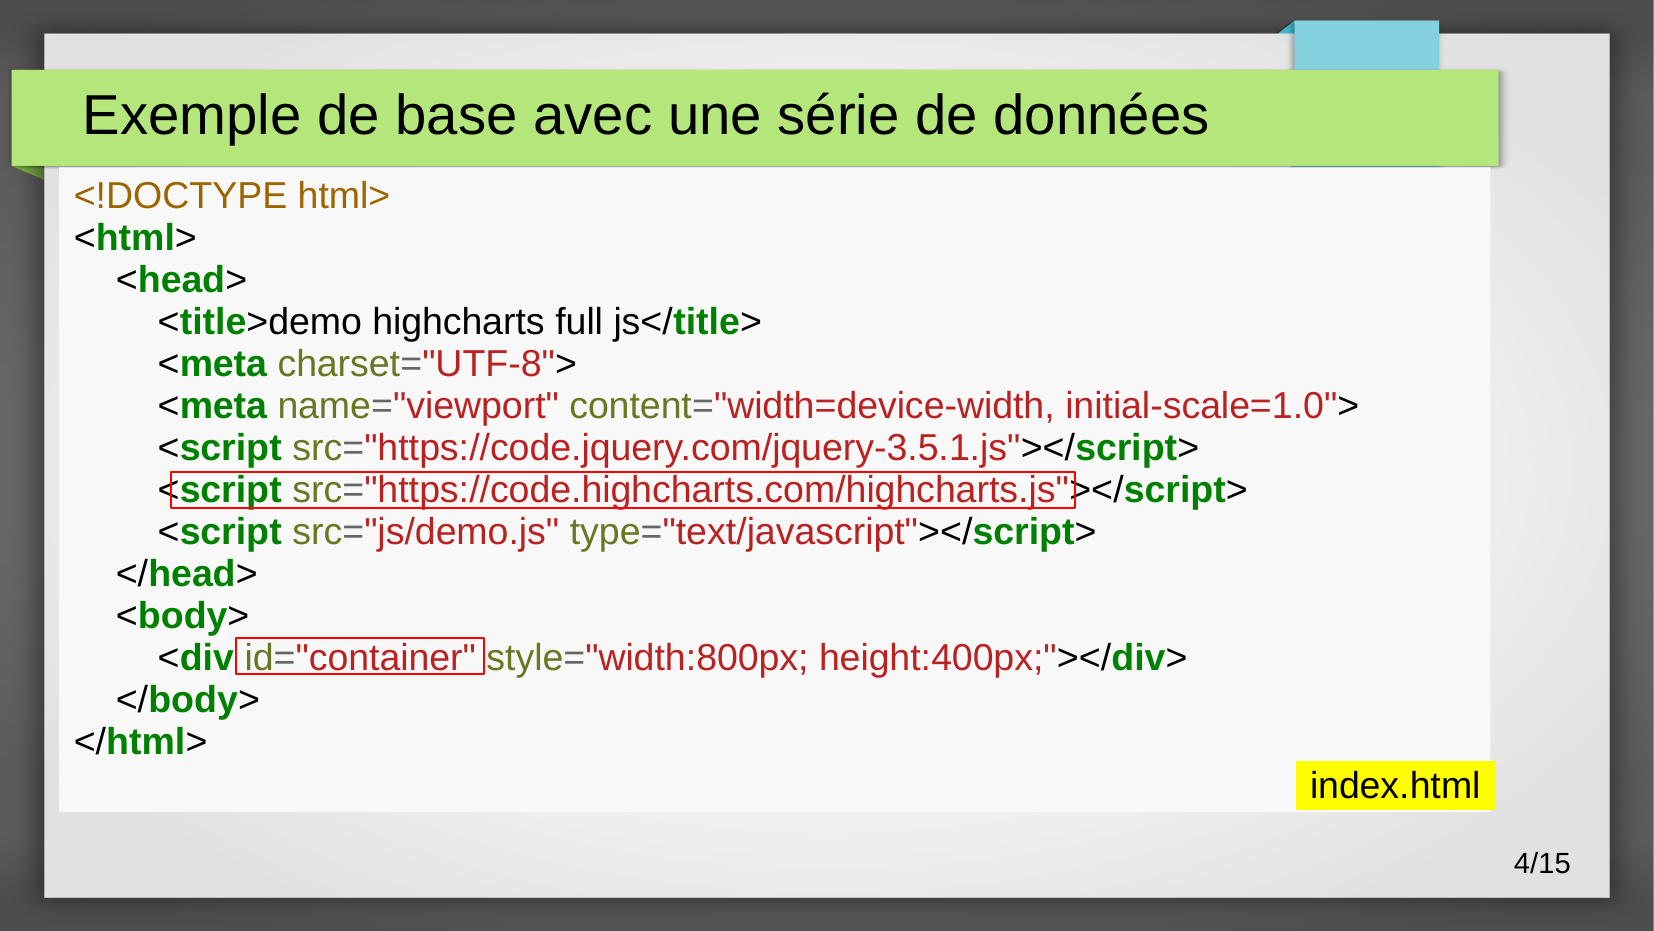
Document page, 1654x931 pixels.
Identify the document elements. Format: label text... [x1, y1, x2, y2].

text_box index.html [1296, 761, 1495, 810]
picture [0, 0, 1654, 931]
title Exemple de base avec une série de données [82, 70, 1264, 160]
text_box <!DOCTYPE html> <html> <head> <title>demo highcharts full js</title> <meta charset="UTF-8"> <meta name="viewport" content="width=device-width, initial-scale=1.0"> <script src="https://code.jquery.com/jquery-3.5.1.js"></script> <script src="https://code.highcharts.com/highcharts.js"></script> <script src="js/demo.js" type="text/javascript"></script> </head> <body> <div id="container" style="width:800px; height:400px;"></div> </body> </html> [59, 167, 1491, 813]
